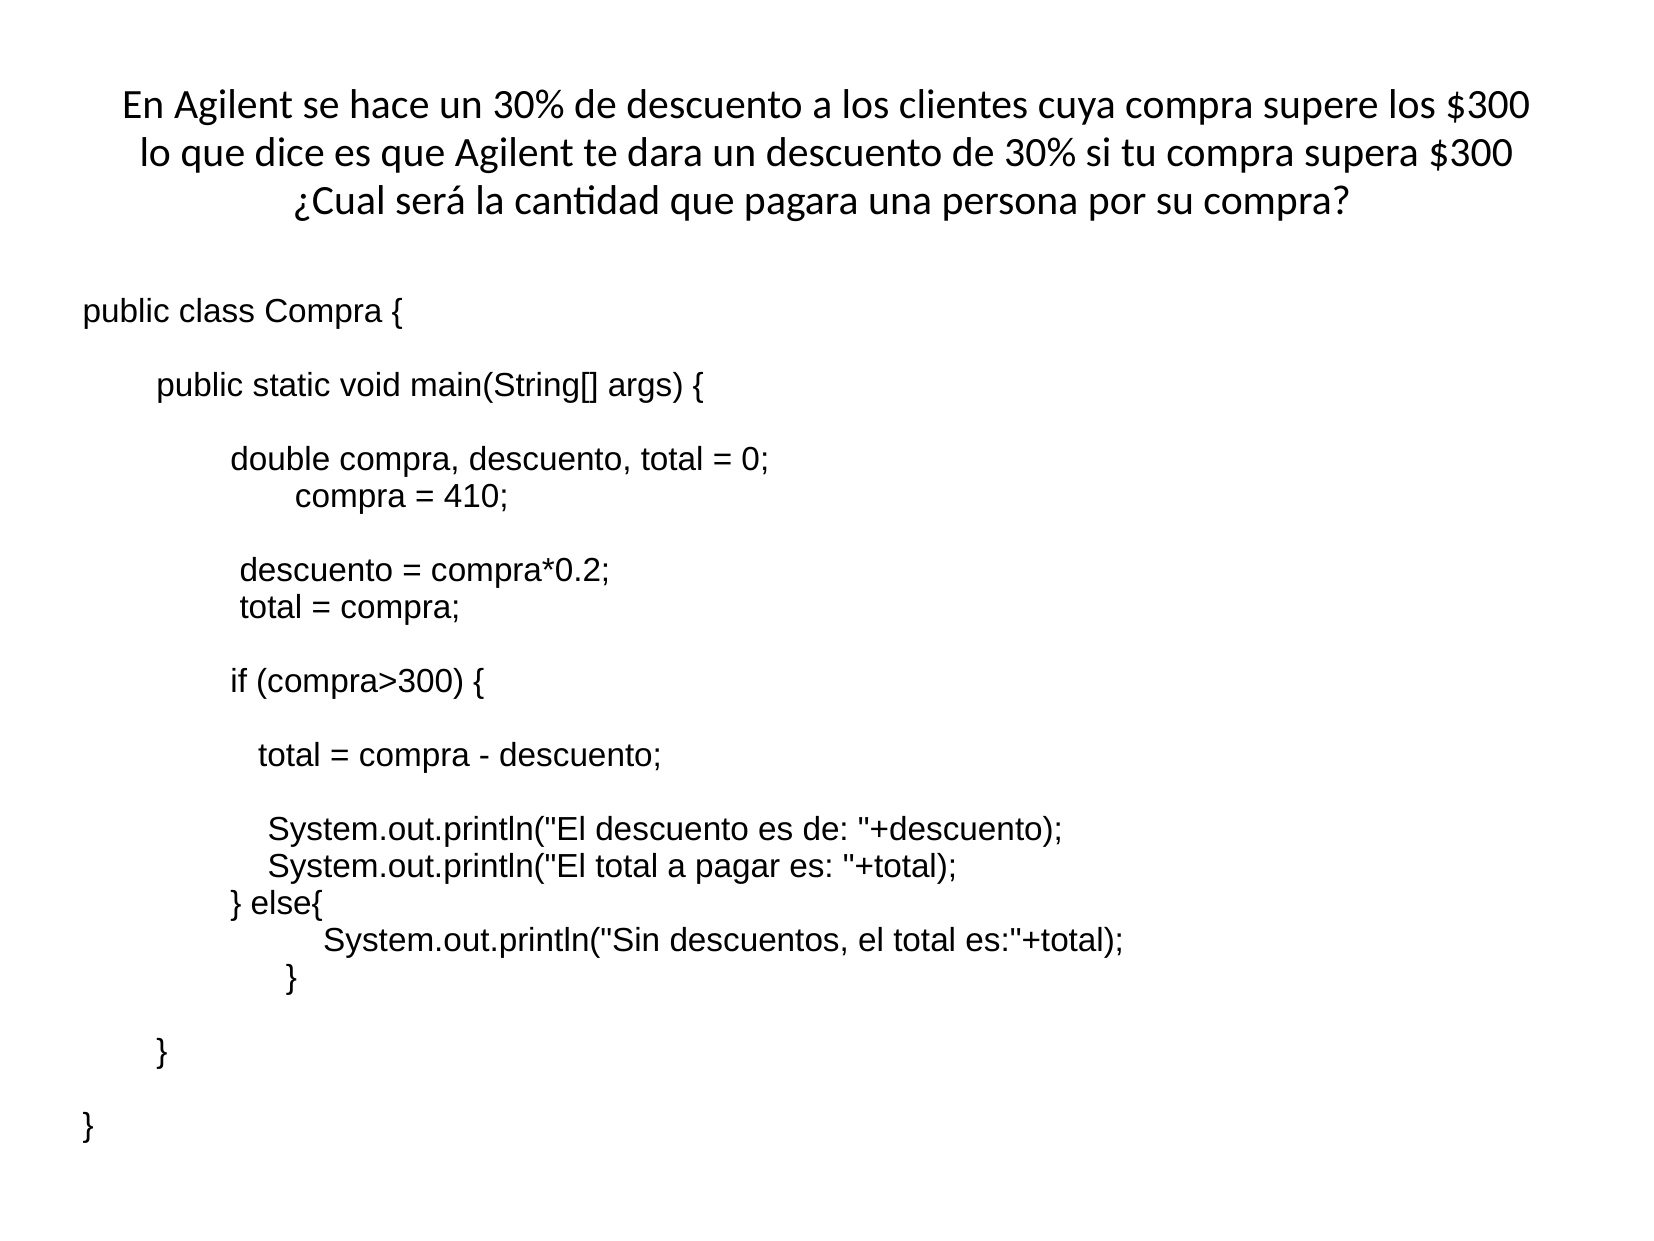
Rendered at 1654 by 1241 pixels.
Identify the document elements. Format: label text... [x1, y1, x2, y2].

subtitle public class Compra { public static void main(String[] args) { double compra, descuento, total = 0; compra = 410; descuento = compra*0.2; total = compra; if (compra>300) { total = compra - descuento; System.out.println("El descuento es de: "+descuento); System.out.println("El total a pagar es: "+total); } else{ System.out.println("Sin descuentos, el total es:"+total); } } } [82, 252, 1571, 1147]
title En Agilent se hace un 30% de descuento a los clientes cuya compra supere los $300 lo que dice es que Agilent te dara un descuento de 30% si tu compra supera $300 ¿Cual será la cantidad que pagara una persona por su compra? [82, 49, 1571, 252]
